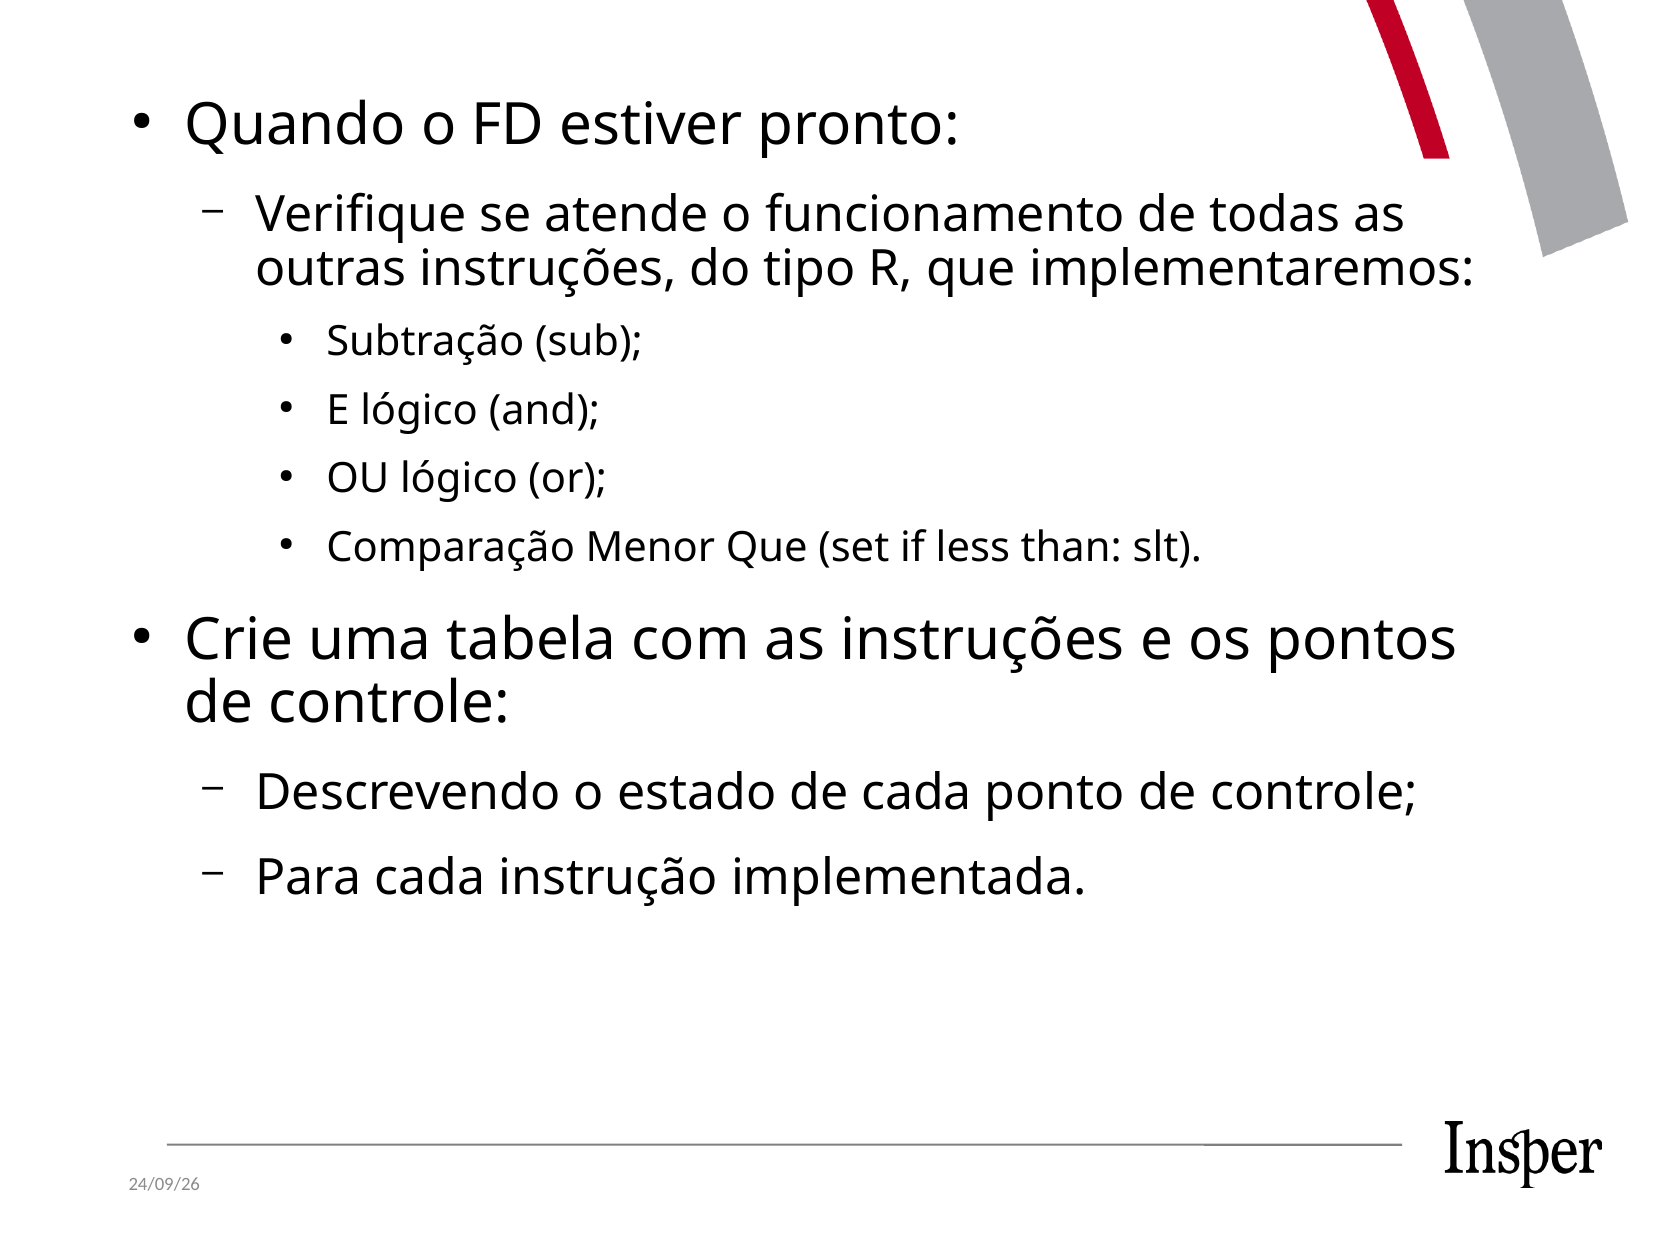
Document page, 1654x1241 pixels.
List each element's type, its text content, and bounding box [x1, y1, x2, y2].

list Quando o FD estiver pronto: Verifique se atende o funcionamento de todas as outras instruções, do tipo R, que implementaremos: Subtração (sub); E lógico (and); OU lógico (or); Comparação Menor Que (set if less than: slt). Crie uma tabela com as instruções e os pontos de controle: Descrevendo o estado de cada ponto de controle; Para cada instrução implementada. [113, 94, 1540, 1117]
